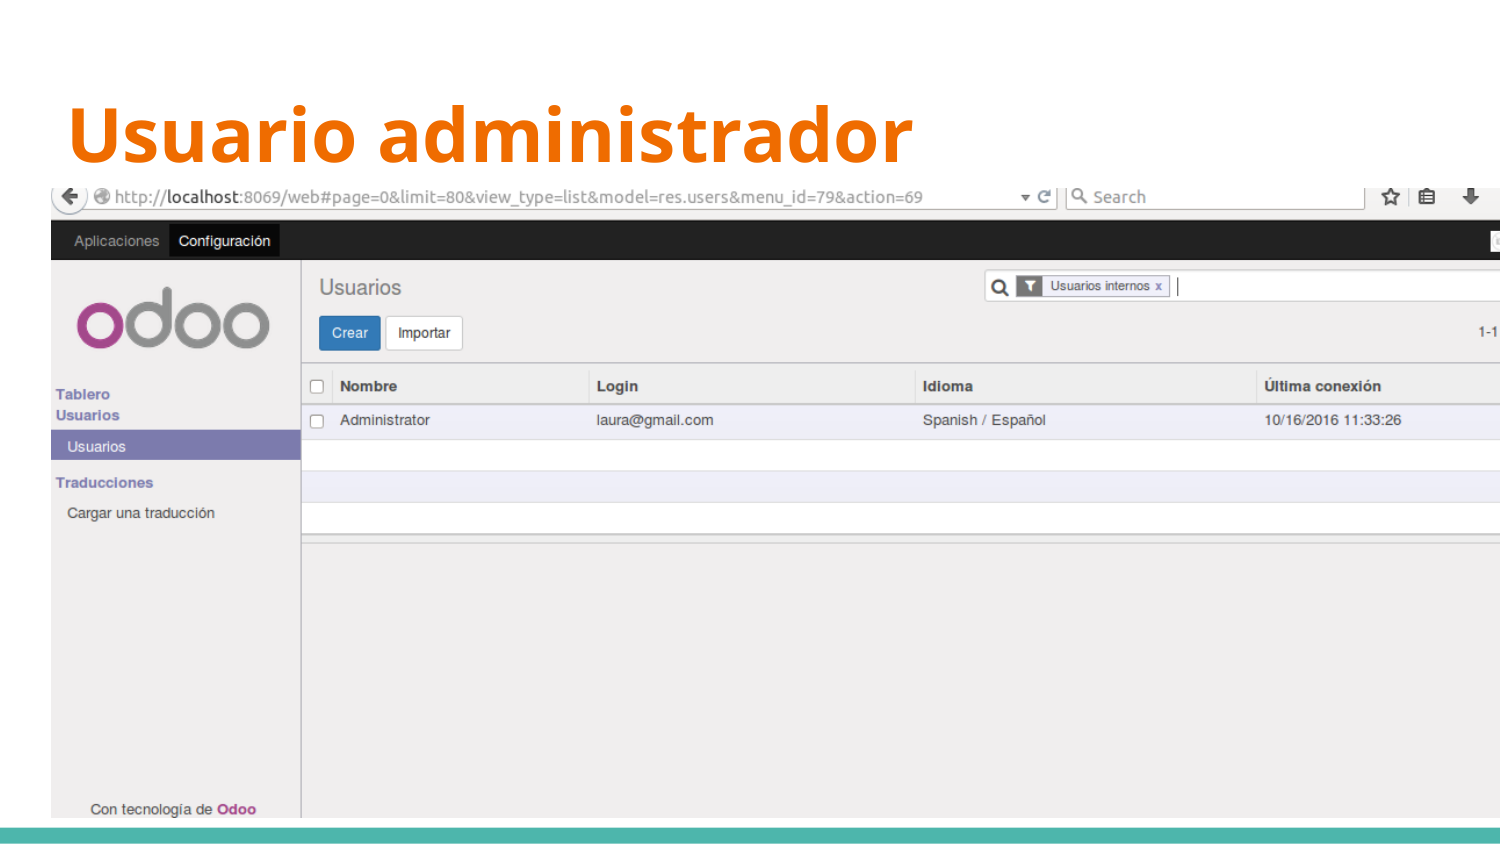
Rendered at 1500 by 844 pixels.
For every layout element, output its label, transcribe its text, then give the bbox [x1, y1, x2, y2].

title Usuario administrador [51, 72, 1449, 188]
picture [51, 188, 1500, 818]
